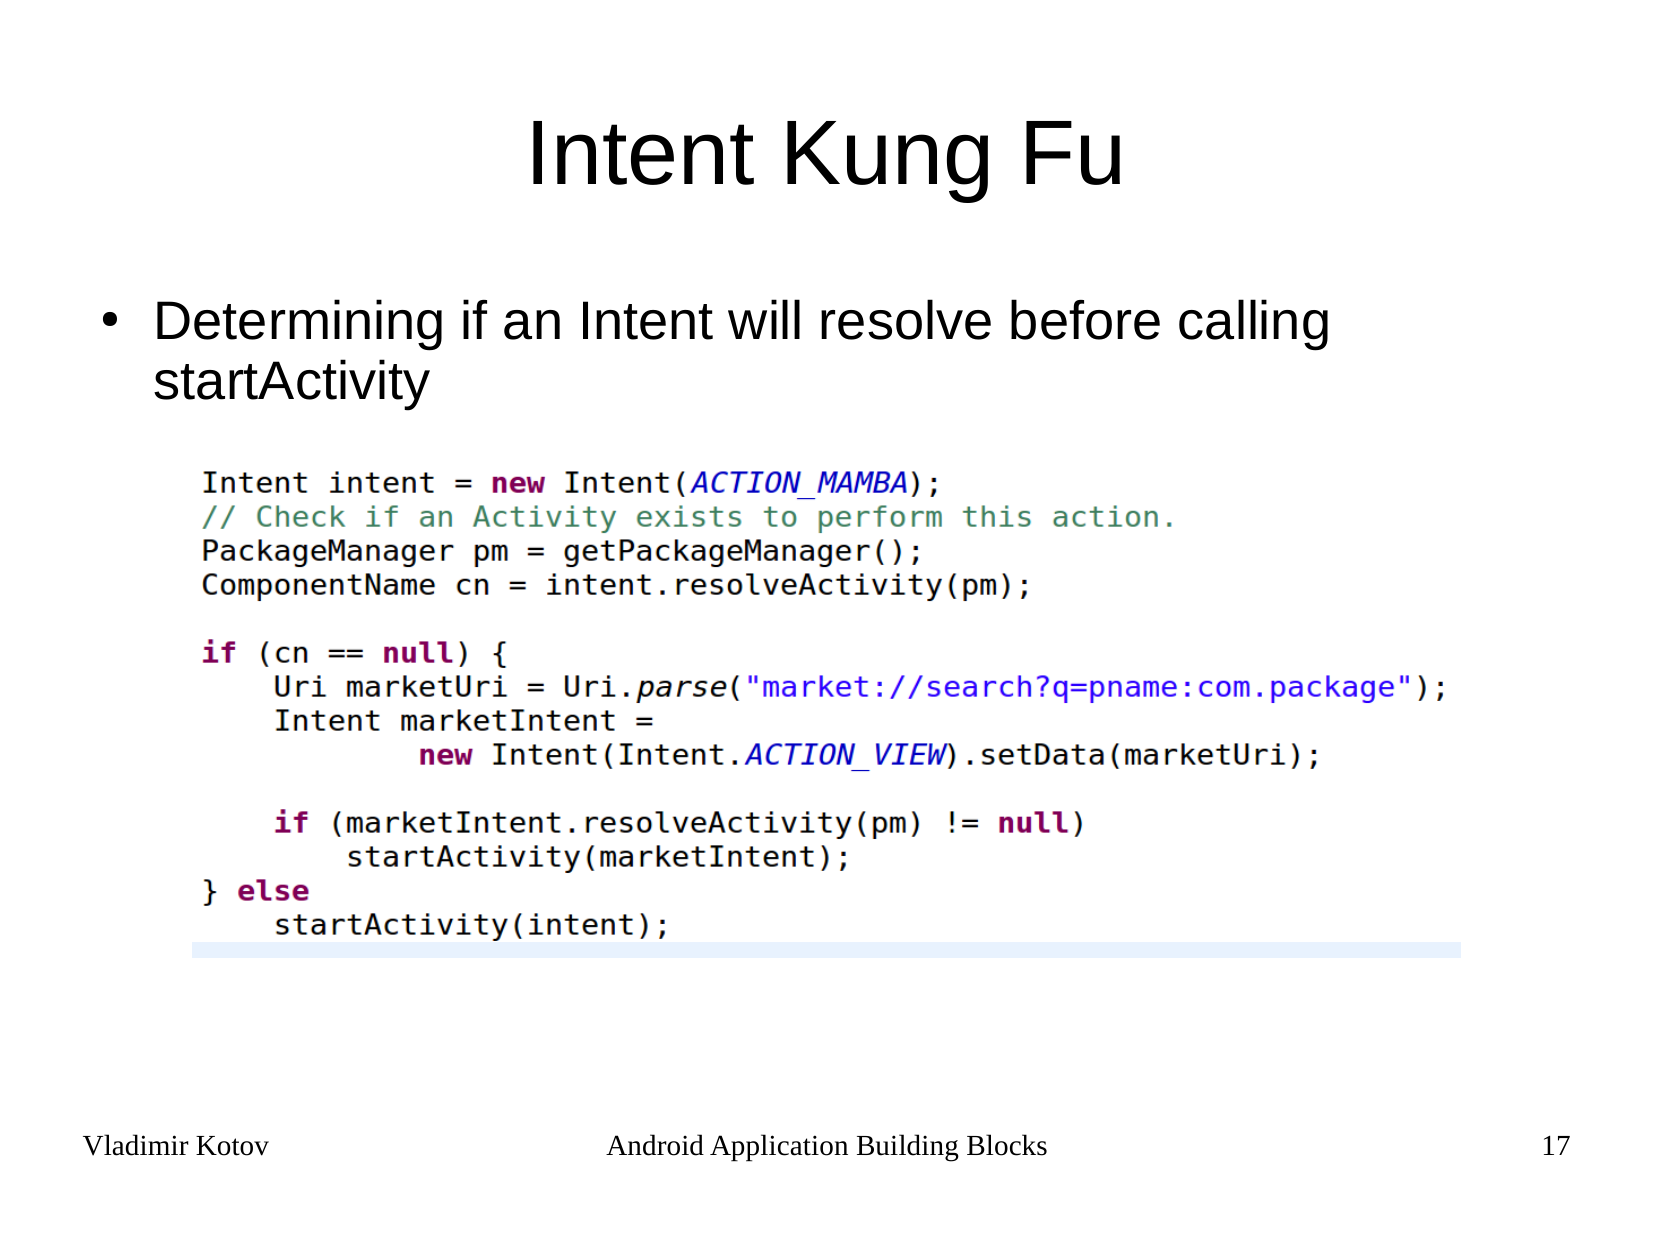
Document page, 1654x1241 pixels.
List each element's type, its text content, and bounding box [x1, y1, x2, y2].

title Intent Kung Fu [82, 56, 1571, 250]
list Determining if an Intent will resolve before calling startActivity [82, 290, 1571, 1109]
picture [192, 463, 1461, 958]
